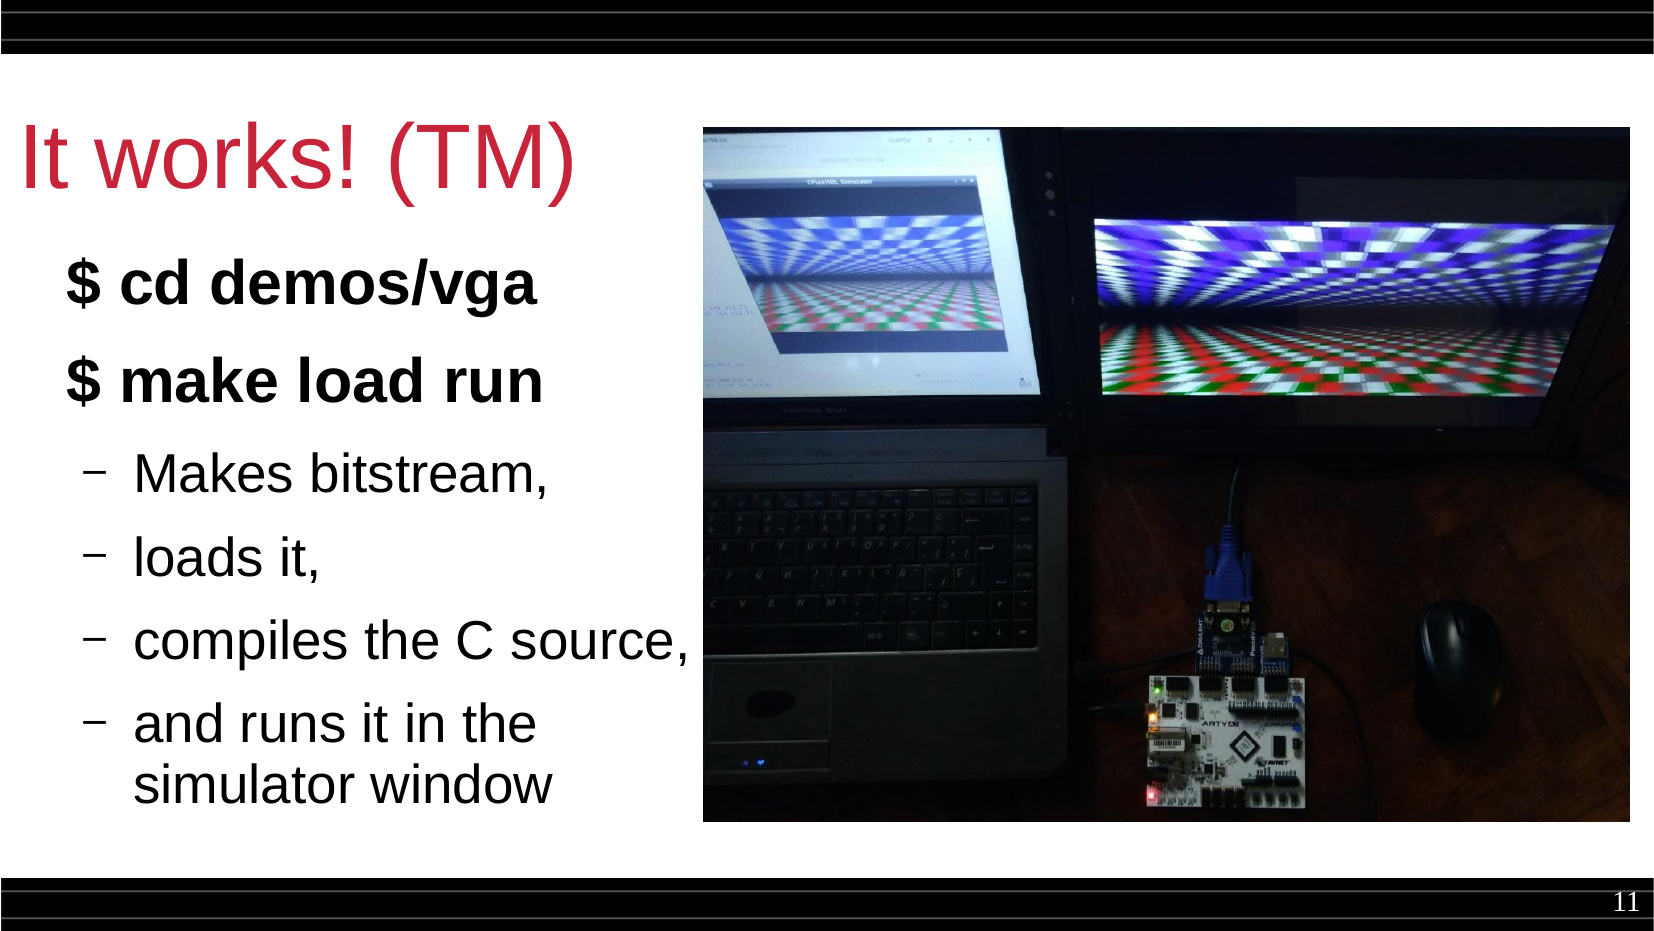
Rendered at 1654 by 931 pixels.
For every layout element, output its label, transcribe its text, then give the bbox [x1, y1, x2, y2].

picture [1, 878, 1654, 931]
picture [703, 127, 1630, 822]
picture [1, 0, 1654, 54]
list $ cd demos/vga $ make load run Makes bitstream, loads it, compiles the C source, and runs it in the simulator window [0, 248, 745, 815]
title It works! (TM) [18, 78, 1507, 235]
